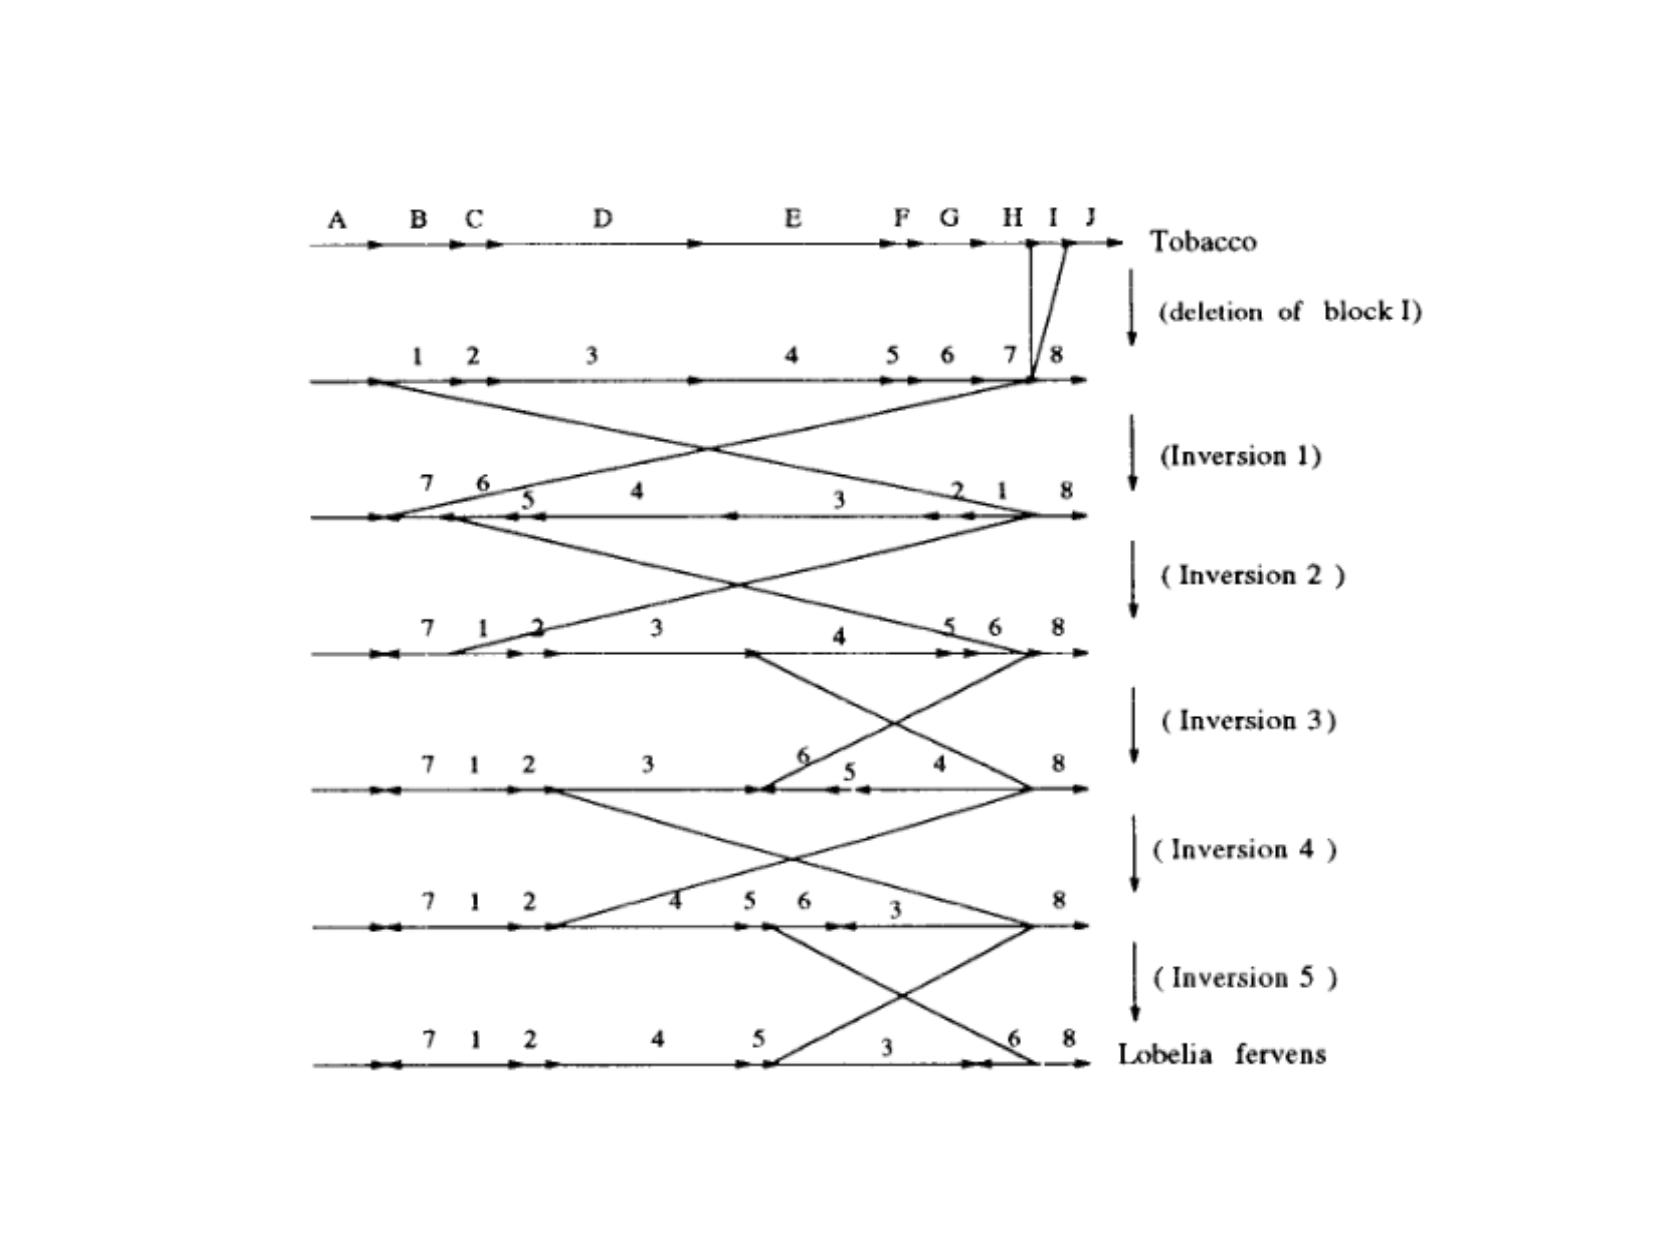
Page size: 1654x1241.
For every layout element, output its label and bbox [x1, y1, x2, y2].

picture [283, 200, 1463, 1083]
